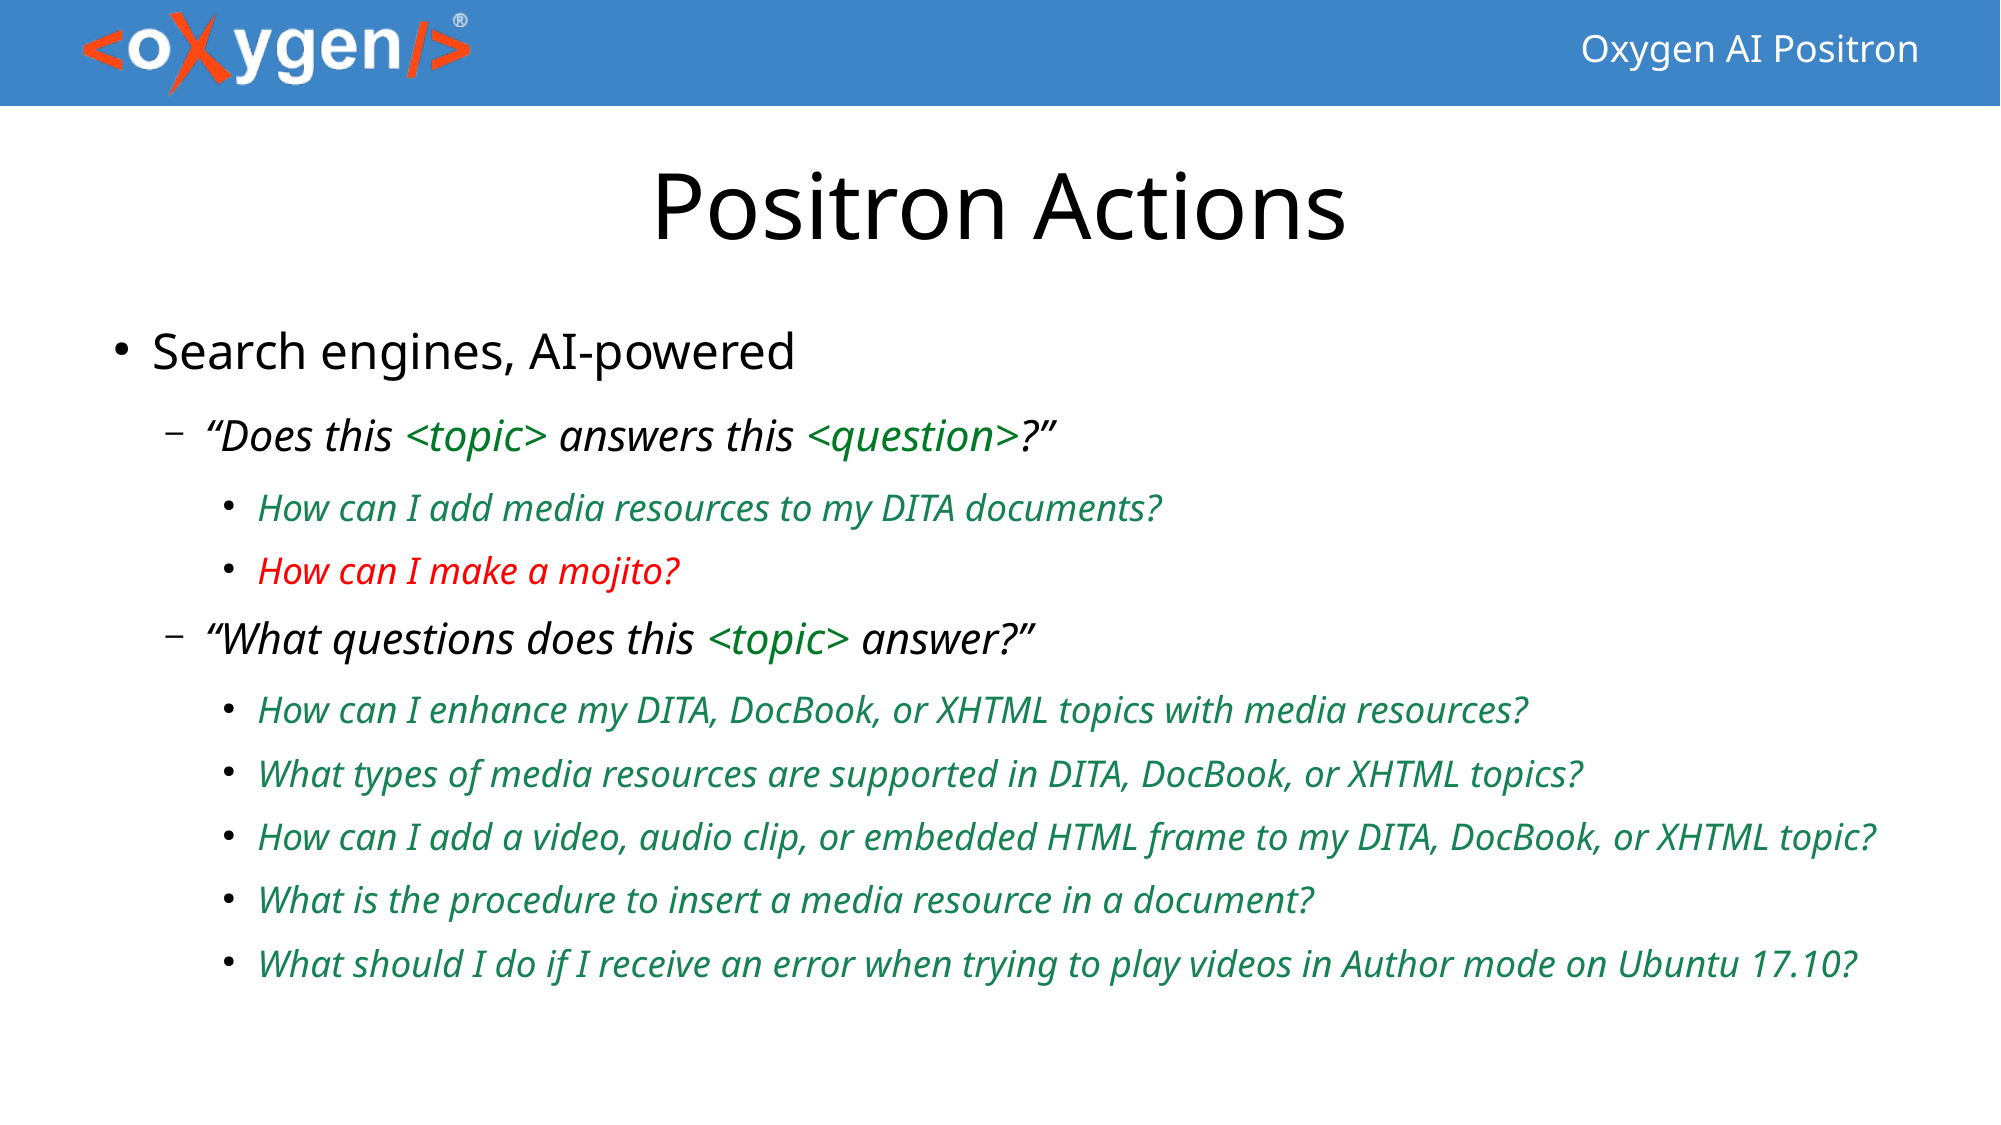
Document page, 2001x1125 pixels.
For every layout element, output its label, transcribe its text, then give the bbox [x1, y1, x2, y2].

picture [75, 0, 488, 106]
title Positron Actions [99, 109, 1900, 298]
list Search engines, AI-powered “Does this <topic> answers this <question>?” How can I add media resources to my DITA documents? How can I make a mojito? “What questions does this <topic> answer?” How can I enhance my DITA, DocBook, or XHTML topics with media resources? What types of media resources are supported in DITA, DocBook, or XHTML topics? How can I add a video, audio clip, or embedded HTML frame to my DITA, DocBook, or XHTML topic? What is the procedure to insert a media resource in a document? What should I do if I receive an error when trying to play videos in Author mode on Ubuntu 17.10? [99, 316, 1900, 1083]
